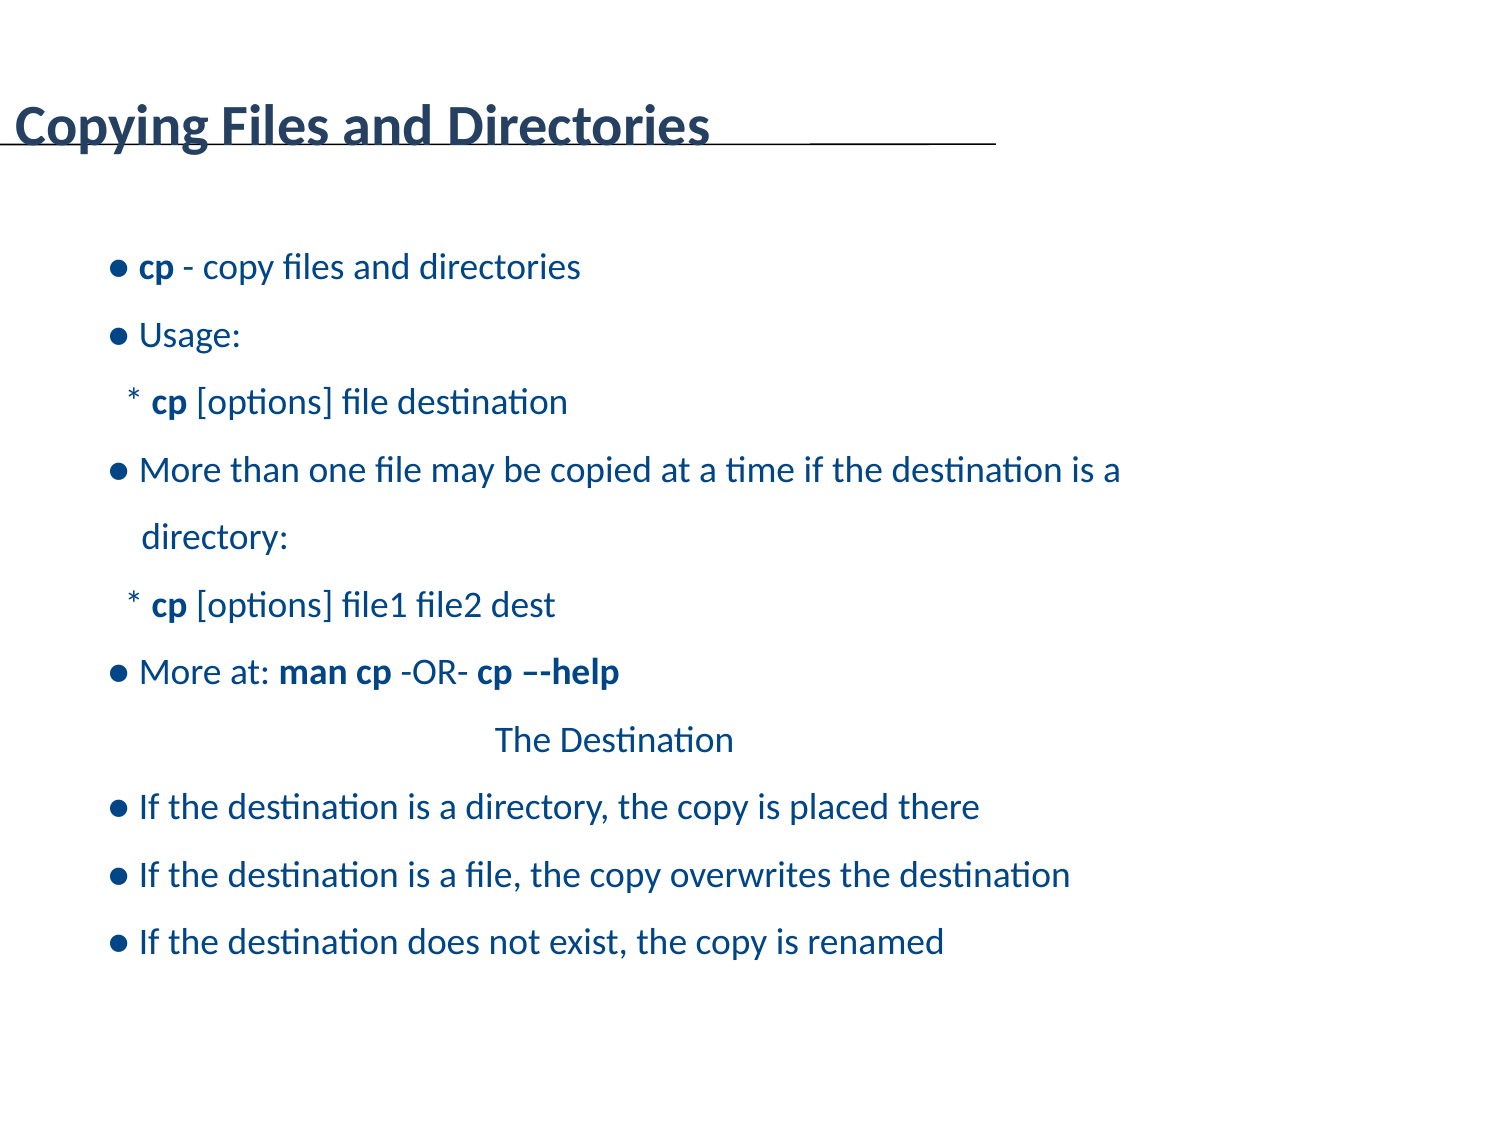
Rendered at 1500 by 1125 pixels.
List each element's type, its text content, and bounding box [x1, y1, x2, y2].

text_box Copying Files and Directories [0, 79, 1051, 165]
text_box ● cp - copy files and directories ● Usage: * cp [options] file destination ● More than one file may be copied at a time if the destination is a directory: * cp [options] file1 file2 dest ● More at: man cp -OR- cp –-help The Destination ● If the destination is a directory, the copy is placed there ● If the destination is a file, the copy overwrites the destination ● If the destination does not exist, the copy is renamed [92, 212, 1413, 971]
